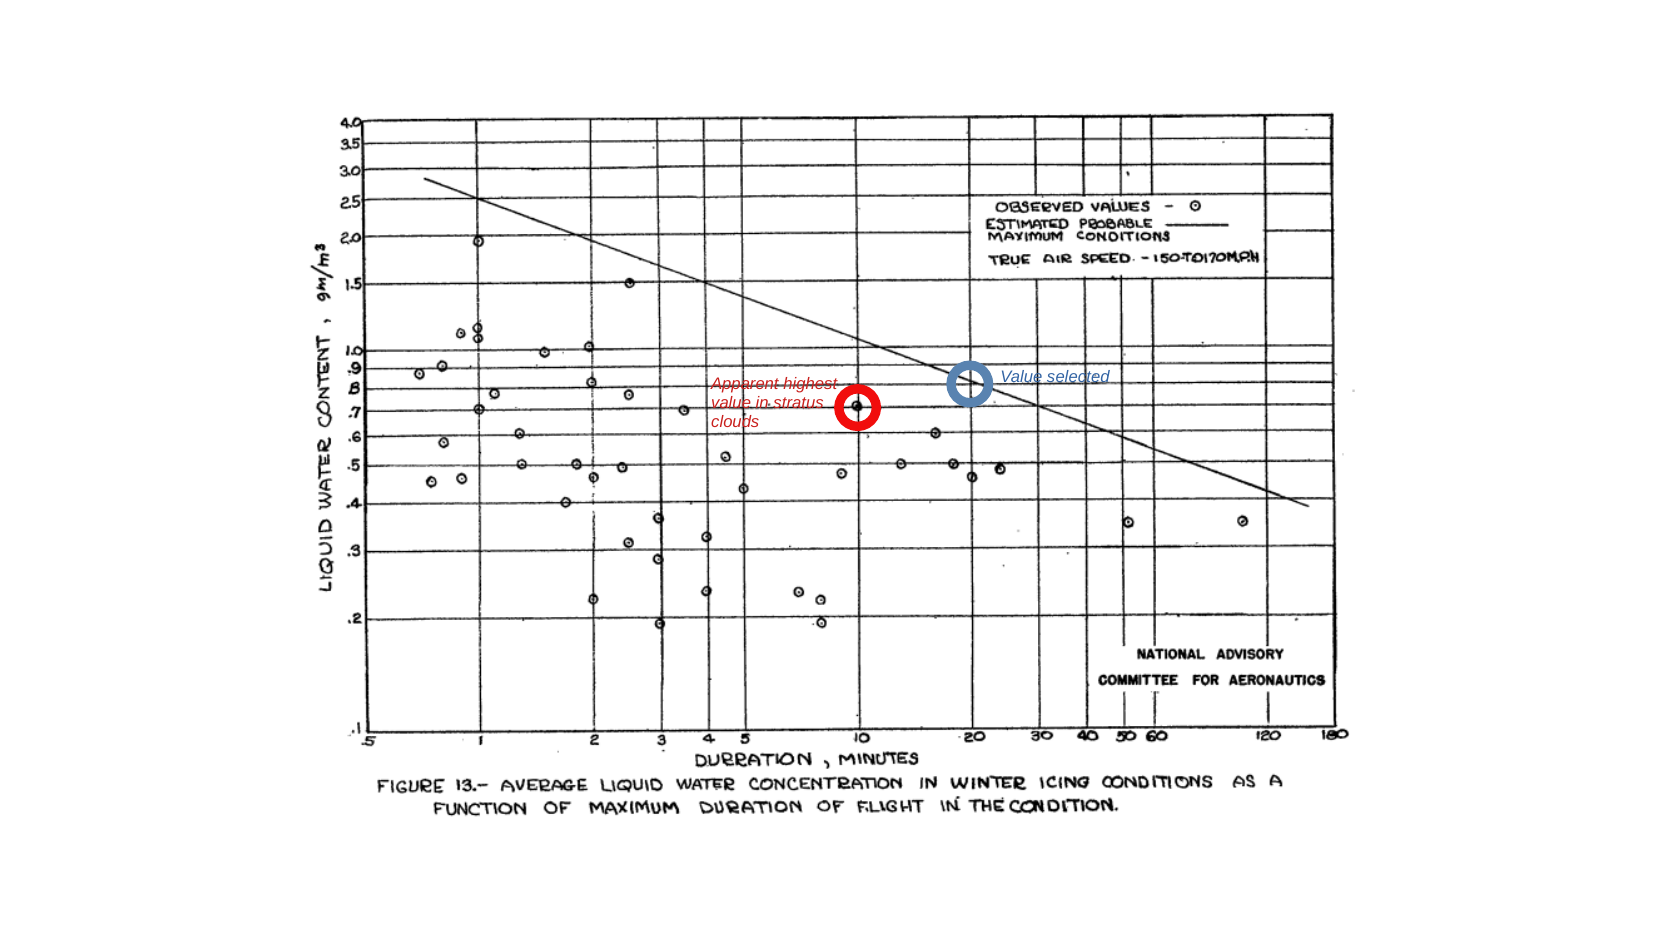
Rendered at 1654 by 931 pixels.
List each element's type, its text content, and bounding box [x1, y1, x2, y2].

text_box Value selected [985, 360, 1180, 413]
text_box Apparent highest value in stratus clouds [696, 367, 891, 439]
picture [291, 79, 1360, 849]
